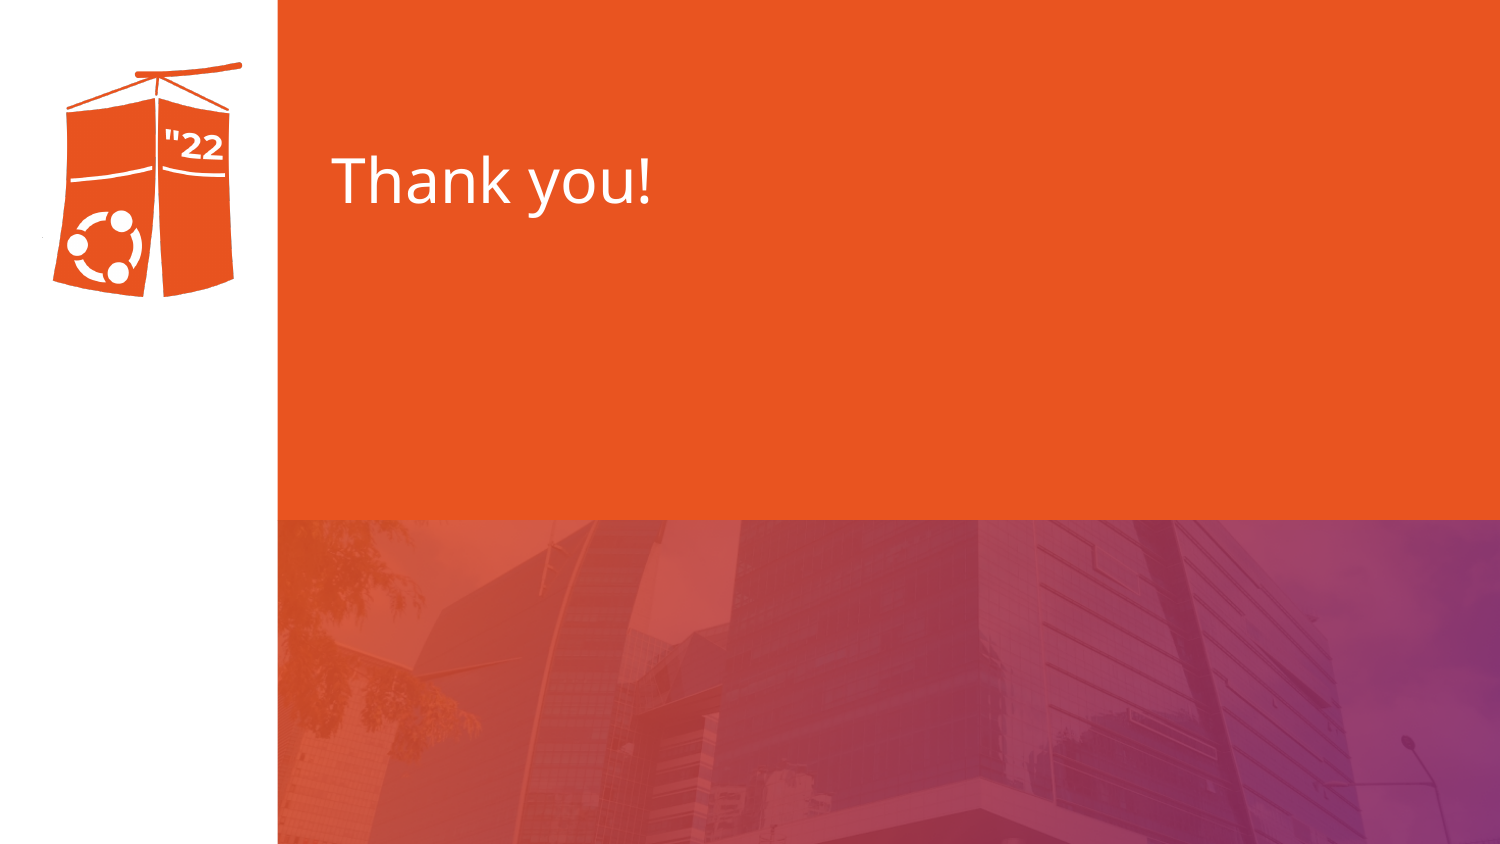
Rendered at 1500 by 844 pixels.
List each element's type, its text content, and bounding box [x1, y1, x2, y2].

text_box [277, 0, 1500, 520]
title Thank you! [316, 18, 1463, 342]
picture [277, 520, 1500, 844]
picture [23, 61, 261, 298]
